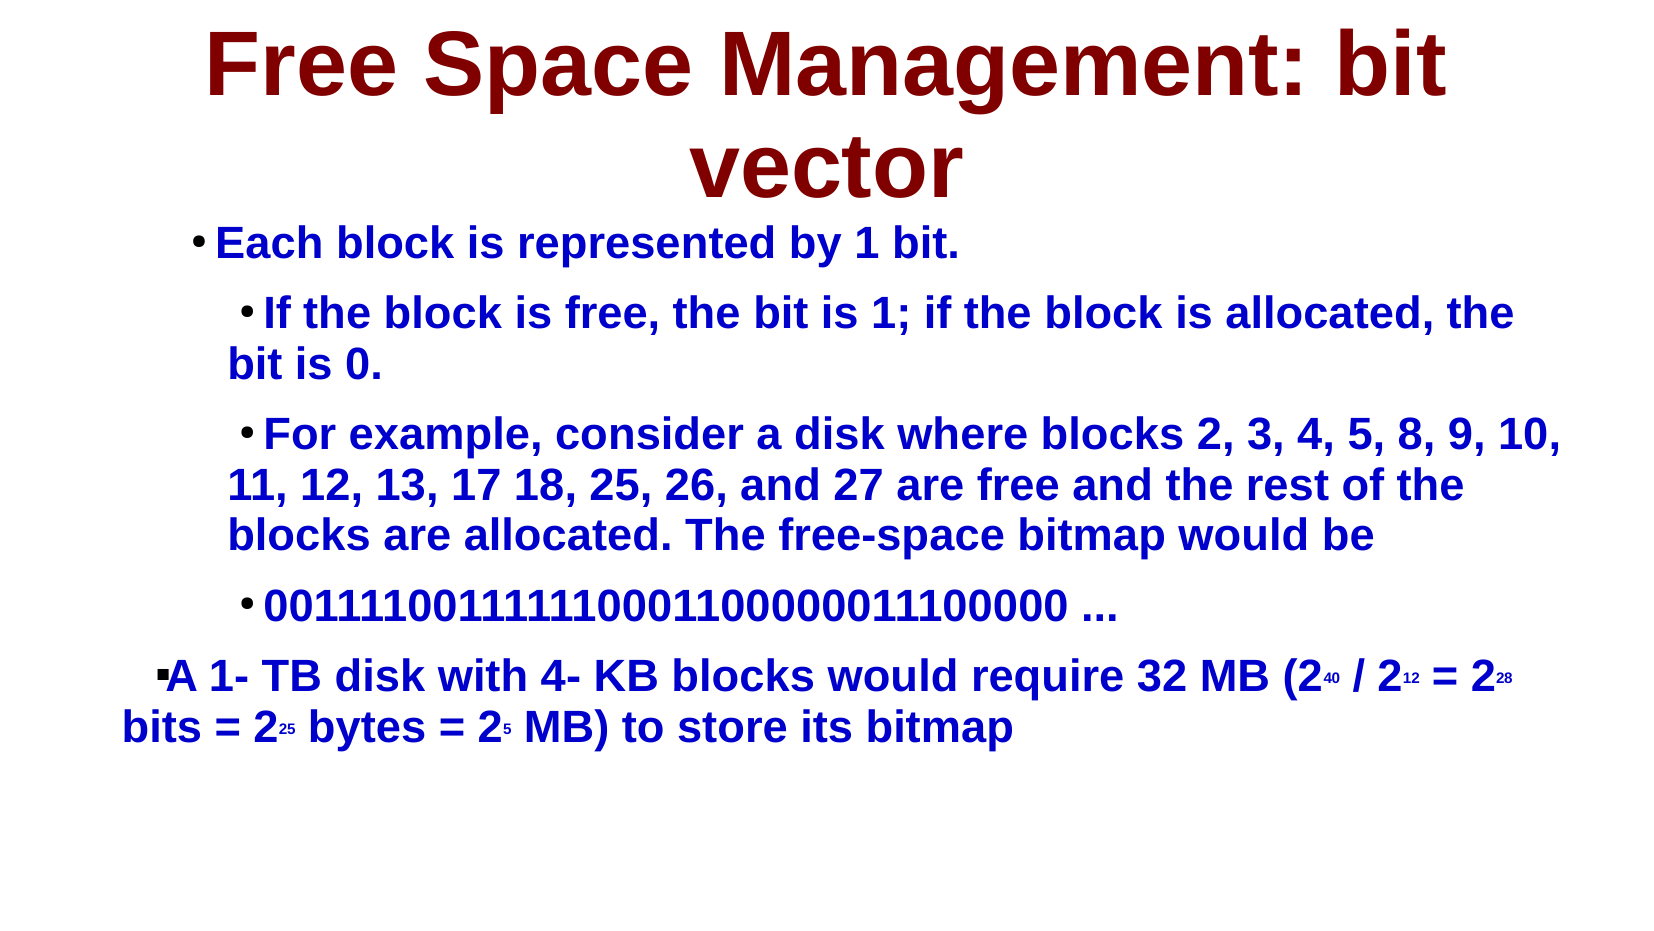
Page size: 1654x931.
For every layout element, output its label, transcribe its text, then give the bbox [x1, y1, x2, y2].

title Free Space Management: bit vector [82, 12, 1571, 217]
list Each block is represented by 1 bit. If the block is free, the bit is 1; if the block is allocated, the bit is 0. For example, consider a disk where blocks 2, 3, 4, 5, 8, 9, 10, 11, 12, 13, 17 18, 25, 26, and 27 are free and the rest of the blocks are allocated. The free-space bitmap would be 001111001111110001100000011100000 ... A 1- TB disk with 4- KB blocks would require 32 MB (240 / 212 = 228 bits = 225 bytes = 25 MB) to store its bitmap [82, 217, 1571, 757]
